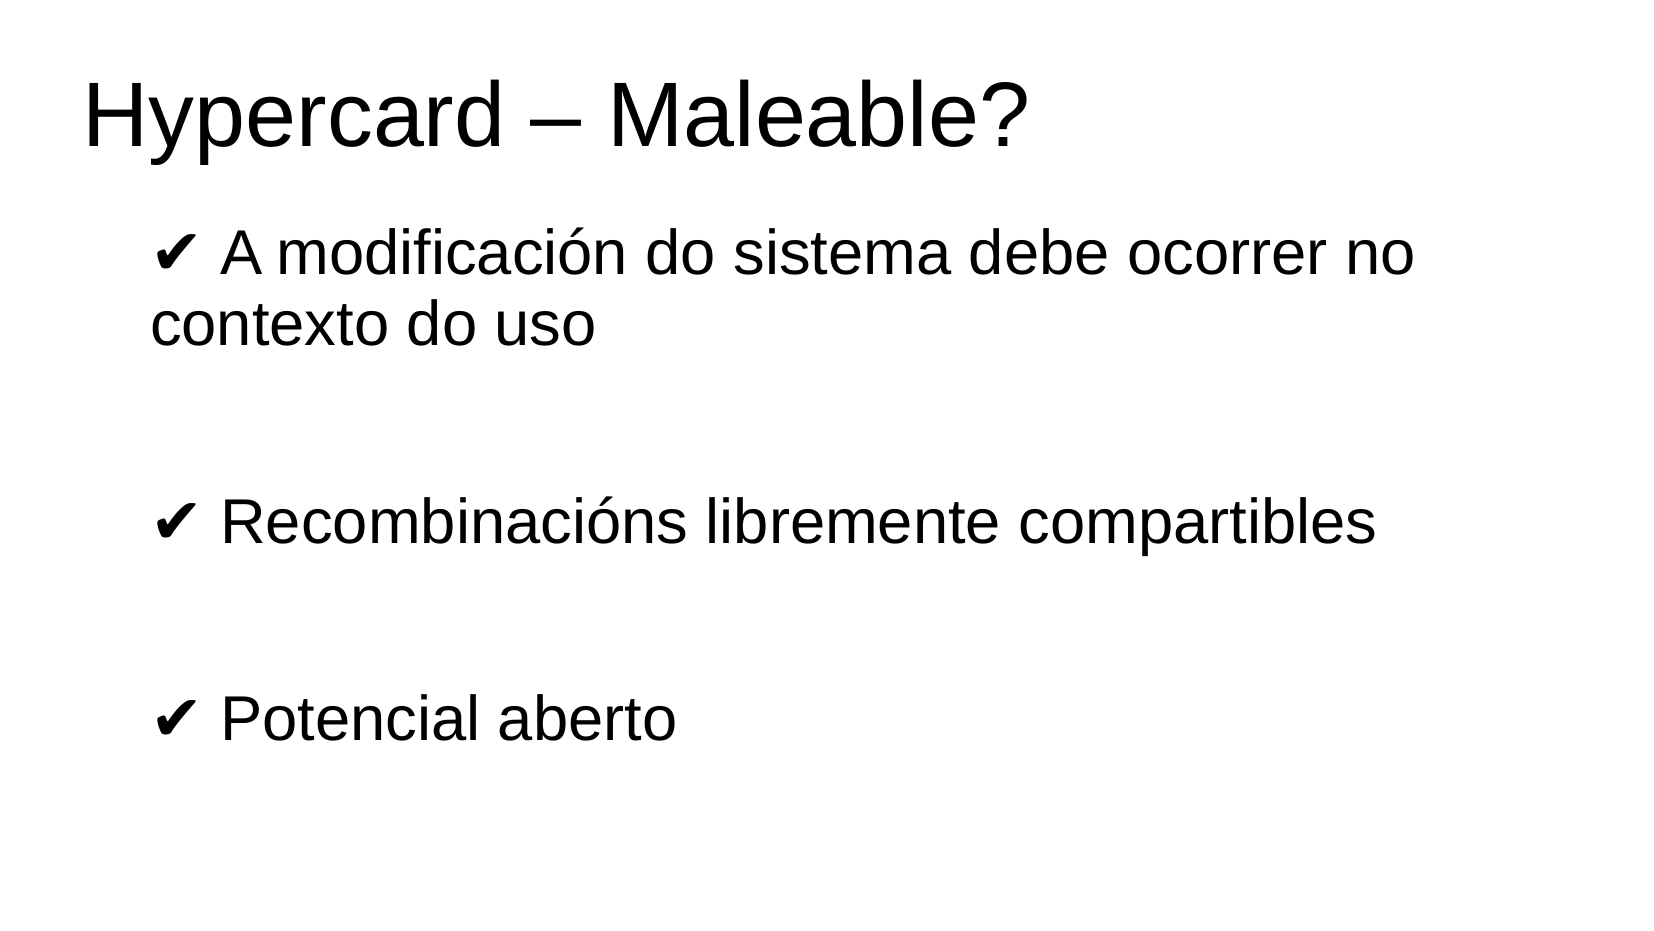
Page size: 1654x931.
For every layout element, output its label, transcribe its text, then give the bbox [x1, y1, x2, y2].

title Hypercard – Maleable? [82, 37, 1571, 193]
list ✔ A modificación do sistema debe ocorrer no contexto do uso ✔ Recombinacións libremente compartibles ✔ Potencial aberto [82, 217, 1571, 758]
